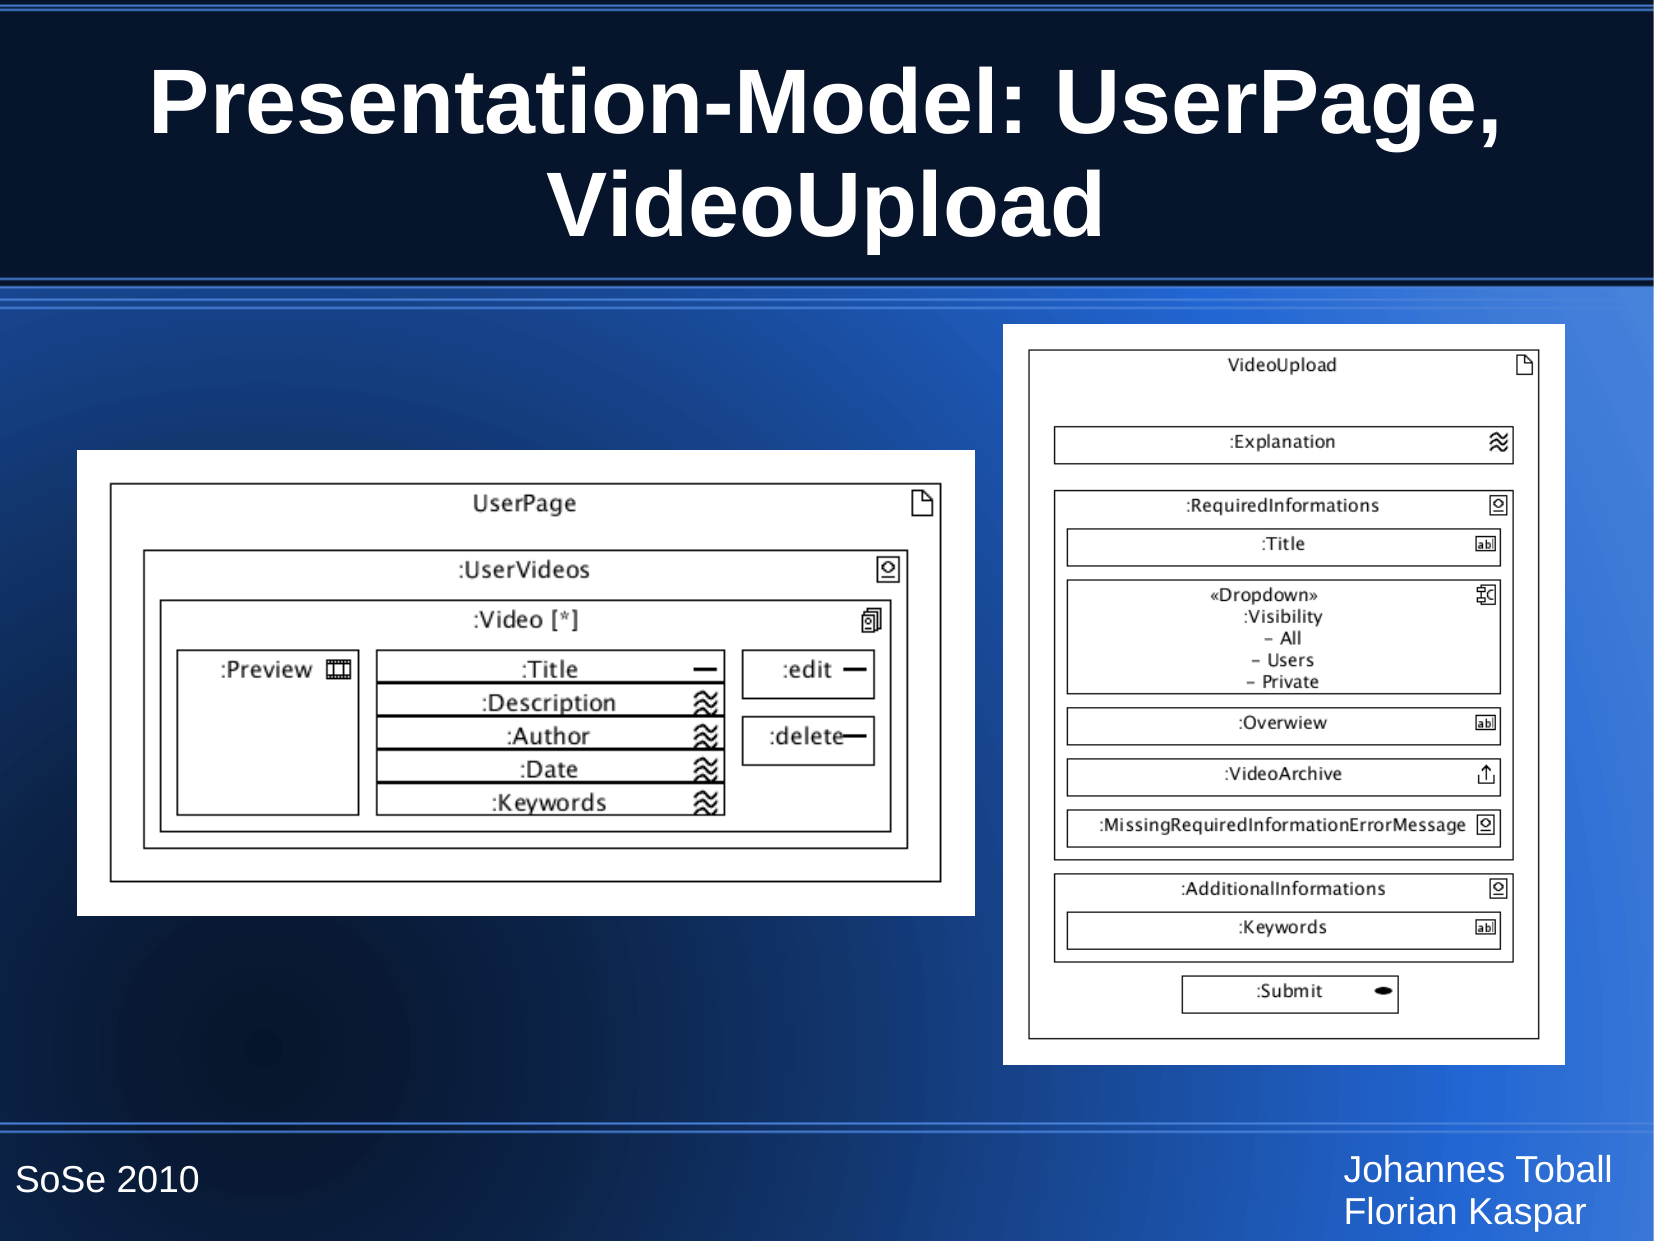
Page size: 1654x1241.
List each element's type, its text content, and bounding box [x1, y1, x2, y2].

text_box SoSe 2010 [0, 1151, 325, 1209]
picture [0, 0, 1654, 1241]
text_box Johannes Toball Florian Kaspar [1328, 1141, 1654, 1241]
title Presentation-Model: UserPage, VideoUpload [82, 50, 1571, 256]
